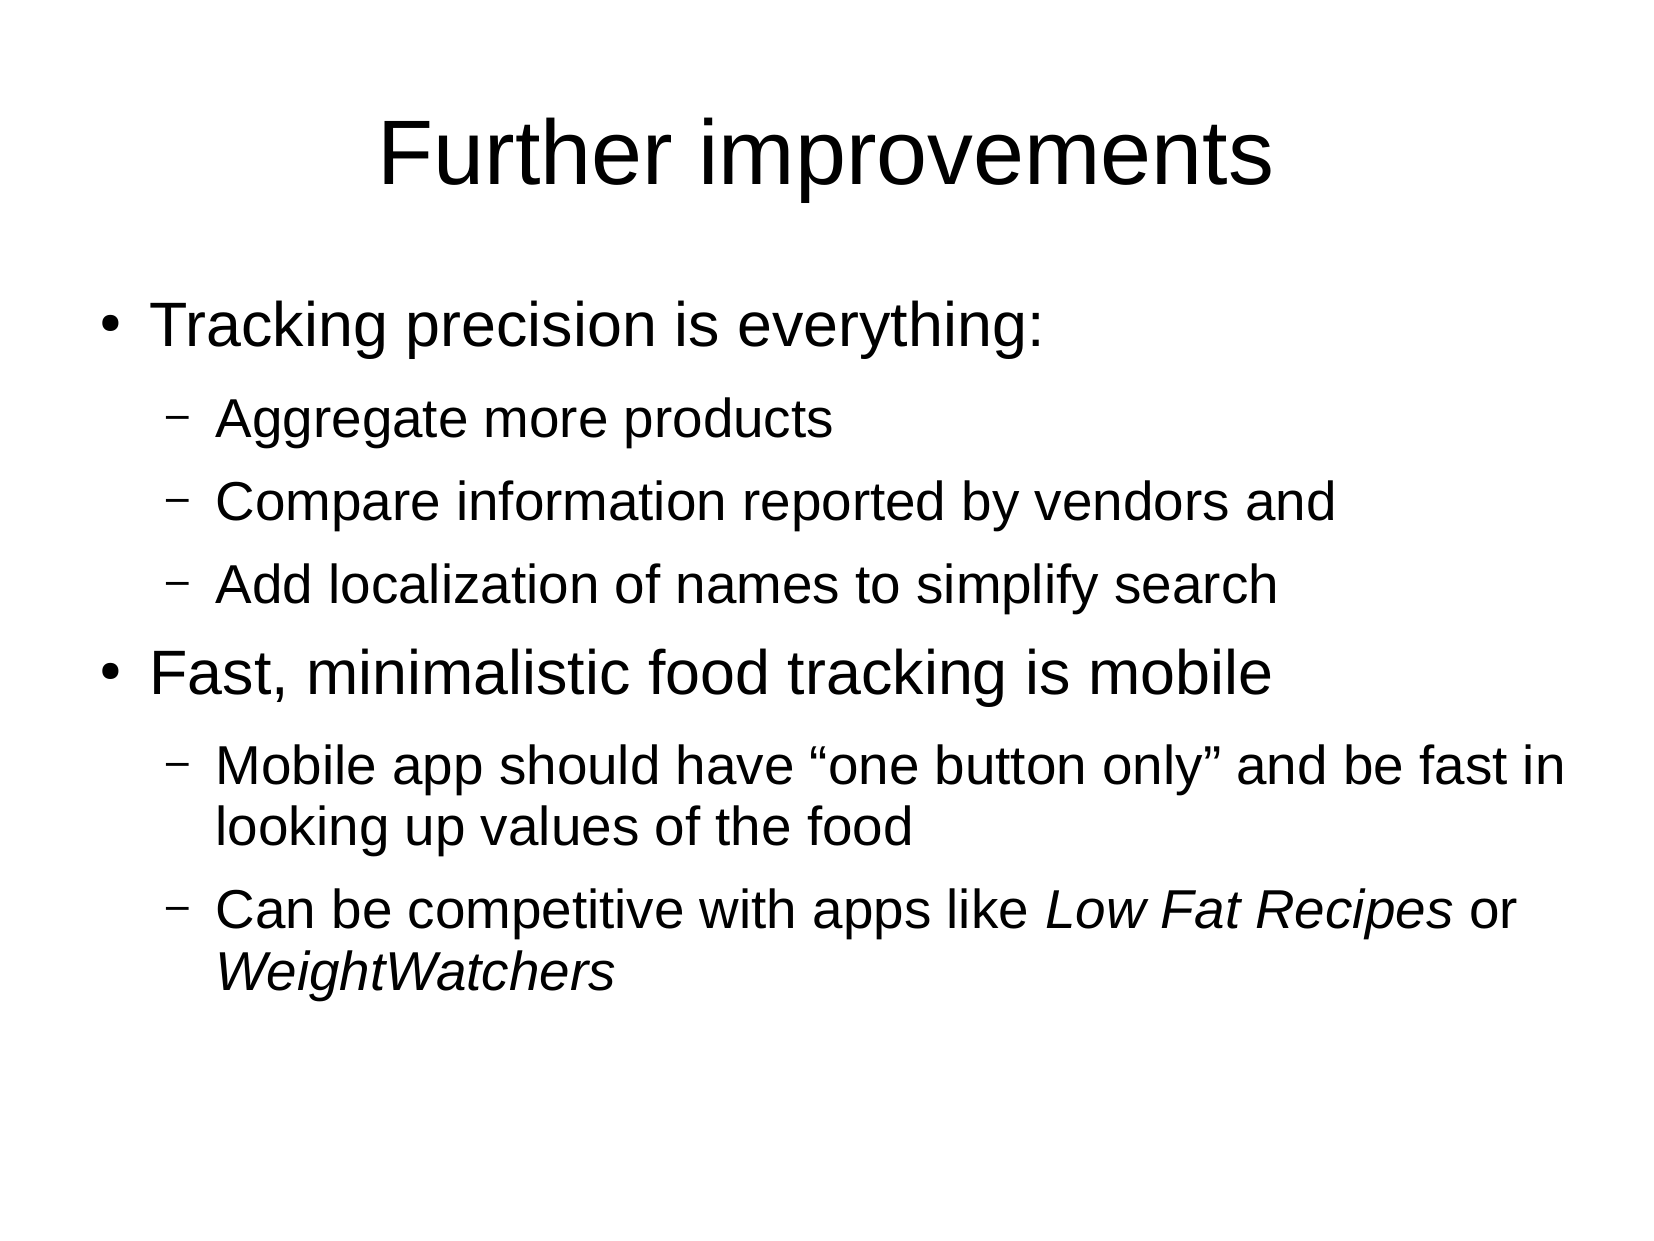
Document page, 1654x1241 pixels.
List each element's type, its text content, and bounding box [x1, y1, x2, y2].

list Tracking precision is everything: Aggregate more products Compare information reported by vendors and Add localization of names to simplify search Fast, minimalistic food tracking is mobile Mobile app should have “one button only” and be fast in looking up values of the food Can be competitive with apps like Low Fat Recipes or WeightWatchers [82, 290, 1571, 1010]
title Further improvements [82, 49, 1571, 257]
